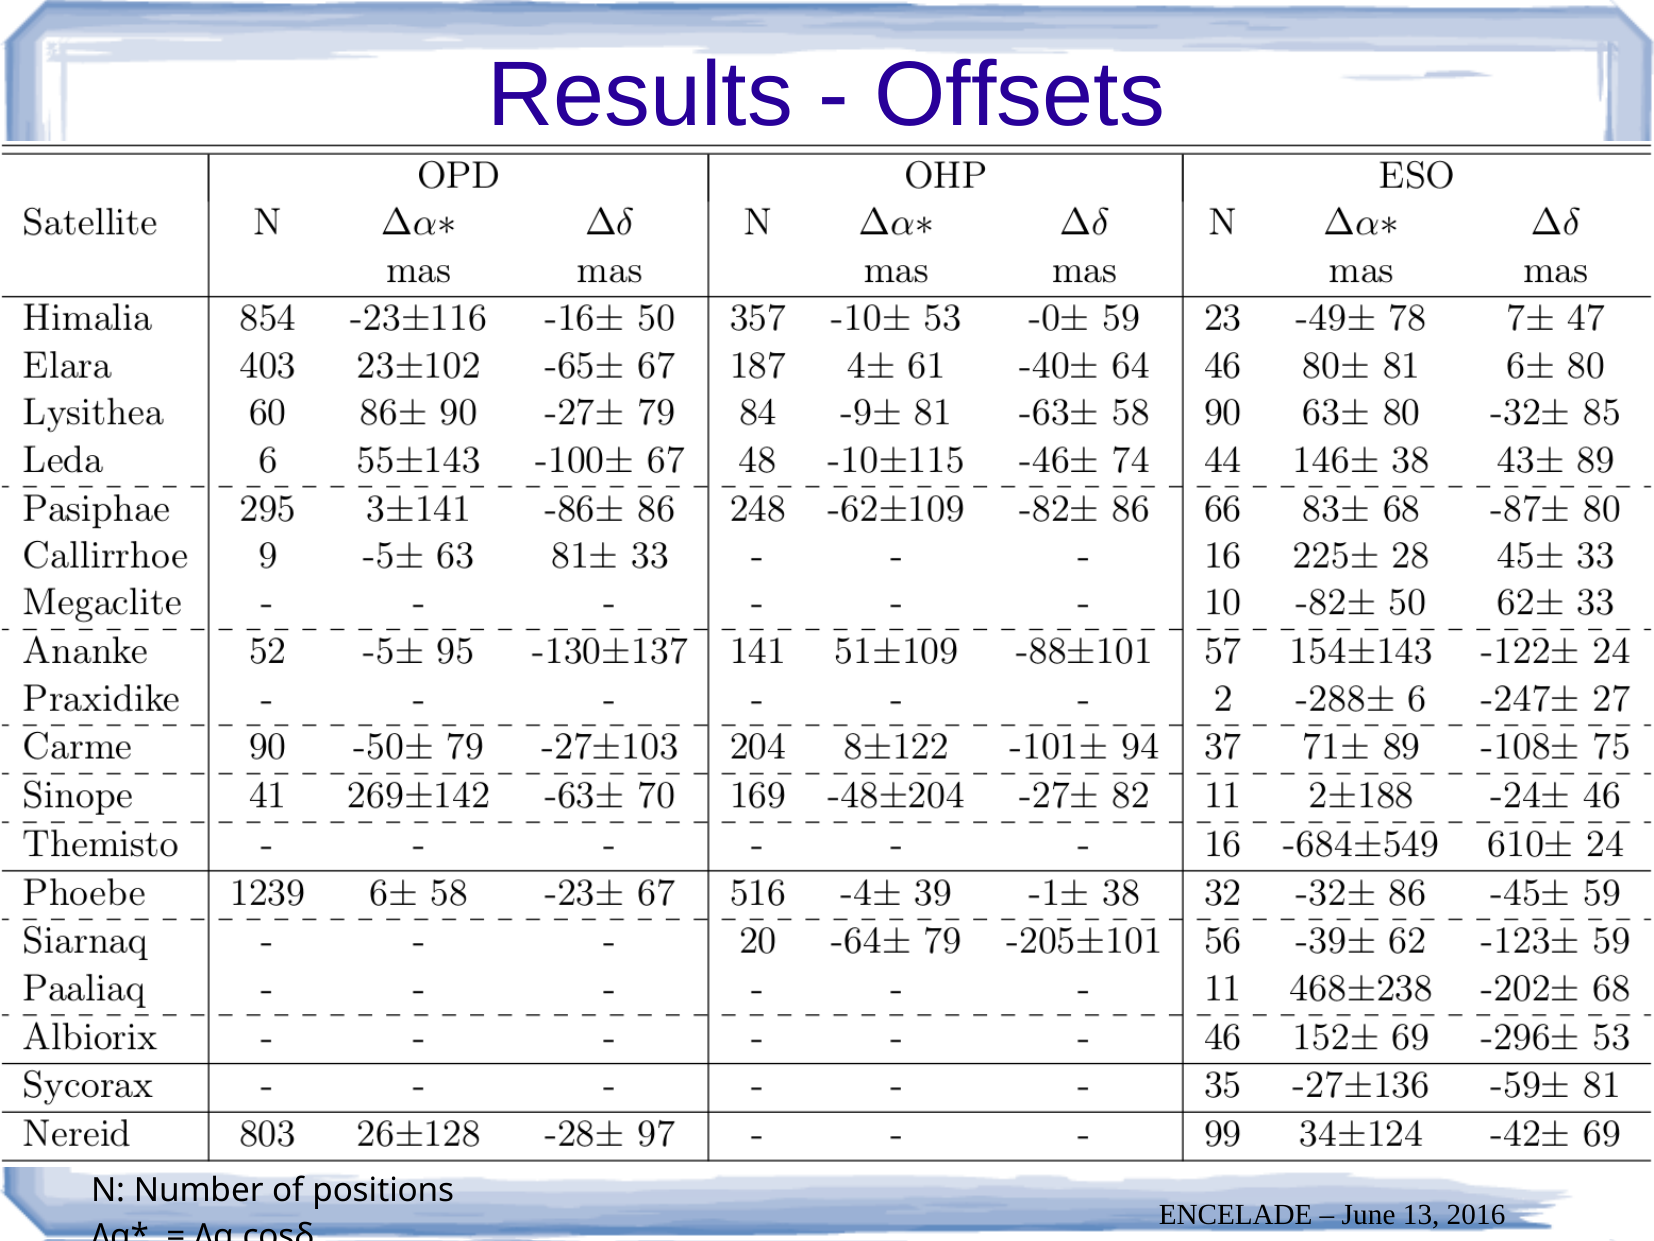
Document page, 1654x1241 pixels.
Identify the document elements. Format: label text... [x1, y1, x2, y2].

picture [0, 0, 1654, 1241]
title Results - Offsets [82, 0, 1571, 141]
text_box N: Number of positions Δα* = Δα cosδ [76, 1167, 454, 1241]
